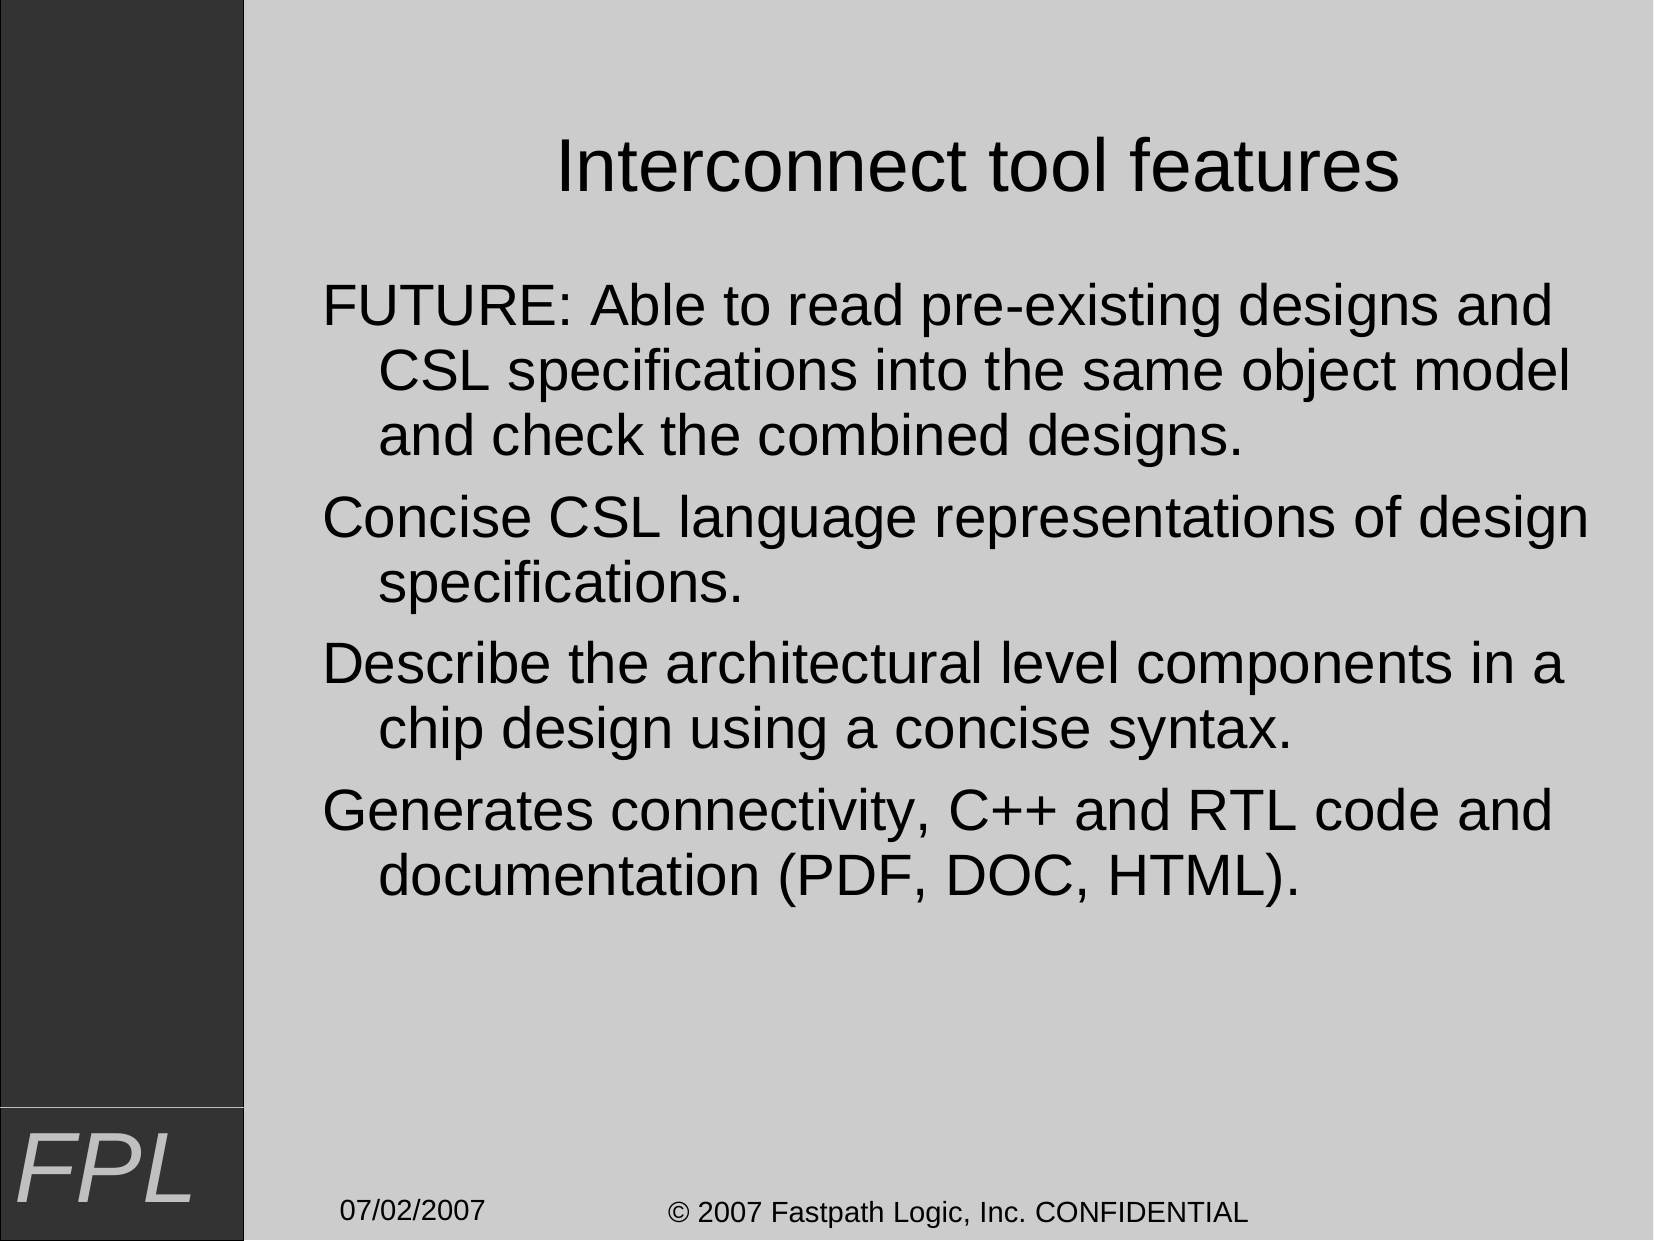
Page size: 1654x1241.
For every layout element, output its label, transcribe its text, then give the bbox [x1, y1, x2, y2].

title Interconnect tool features [427, 57, 1530, 272]
list FUTURE: Able to read pre-existing designs and CSL specifications into the same object model and check the combined designs. Concise CSL language representations of design specifications. Describe the architectural level components in a chip design using a concise syntax. Generates connectivity, C++ and RTL code and documentation (PDF, DOC, HTML). [322, 272, 1635, 1179]
